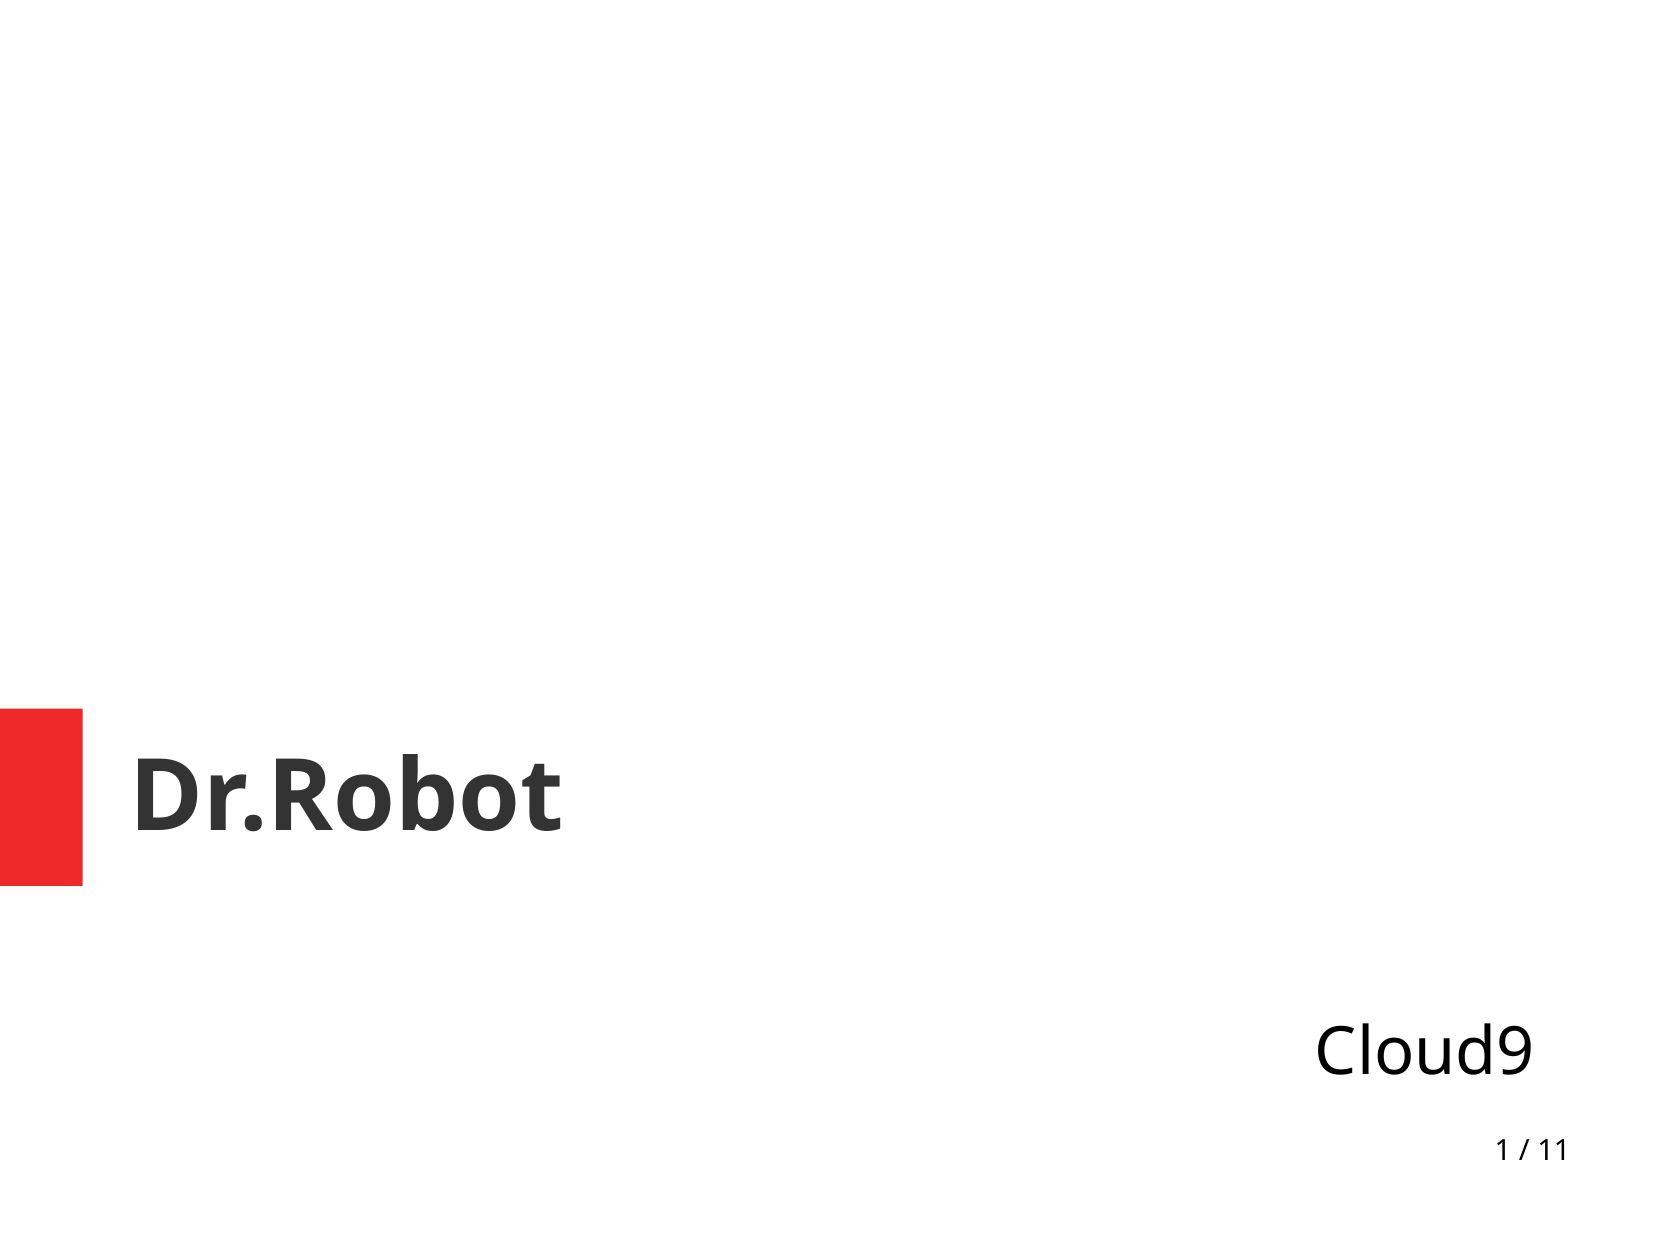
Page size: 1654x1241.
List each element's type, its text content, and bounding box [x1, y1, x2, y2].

subtitle Cloud9 [129, 968, 1536, 1130]
title Dr.Robot [129, 655, 1536, 928]
